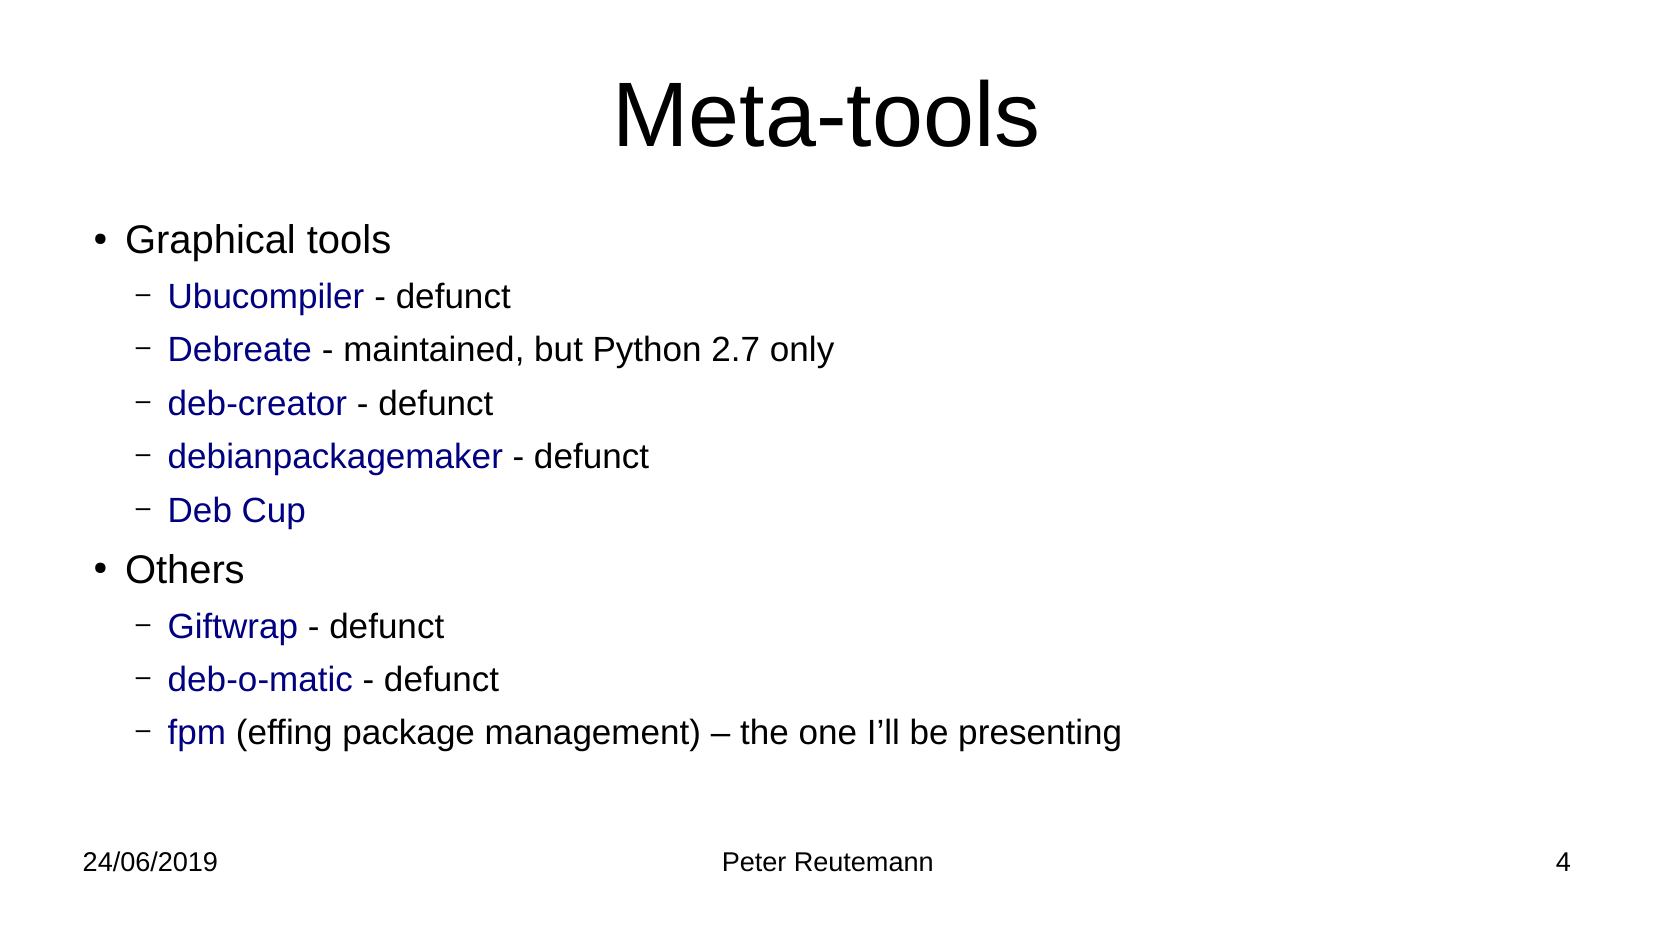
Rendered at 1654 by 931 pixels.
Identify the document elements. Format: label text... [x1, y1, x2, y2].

title Meta-tools [82, 37, 1571, 193]
list Graphical tools Ubucompiler - defunct Debreate - maintained, but Python 2.7 only deb-creator - defunct debianpackagemaker - defunct Deb Cup Others Giftwrap - defunct deb-o-matic - defunct fpm (effing package management) – the one I’ll be presenting [82, 217, 1571, 758]
